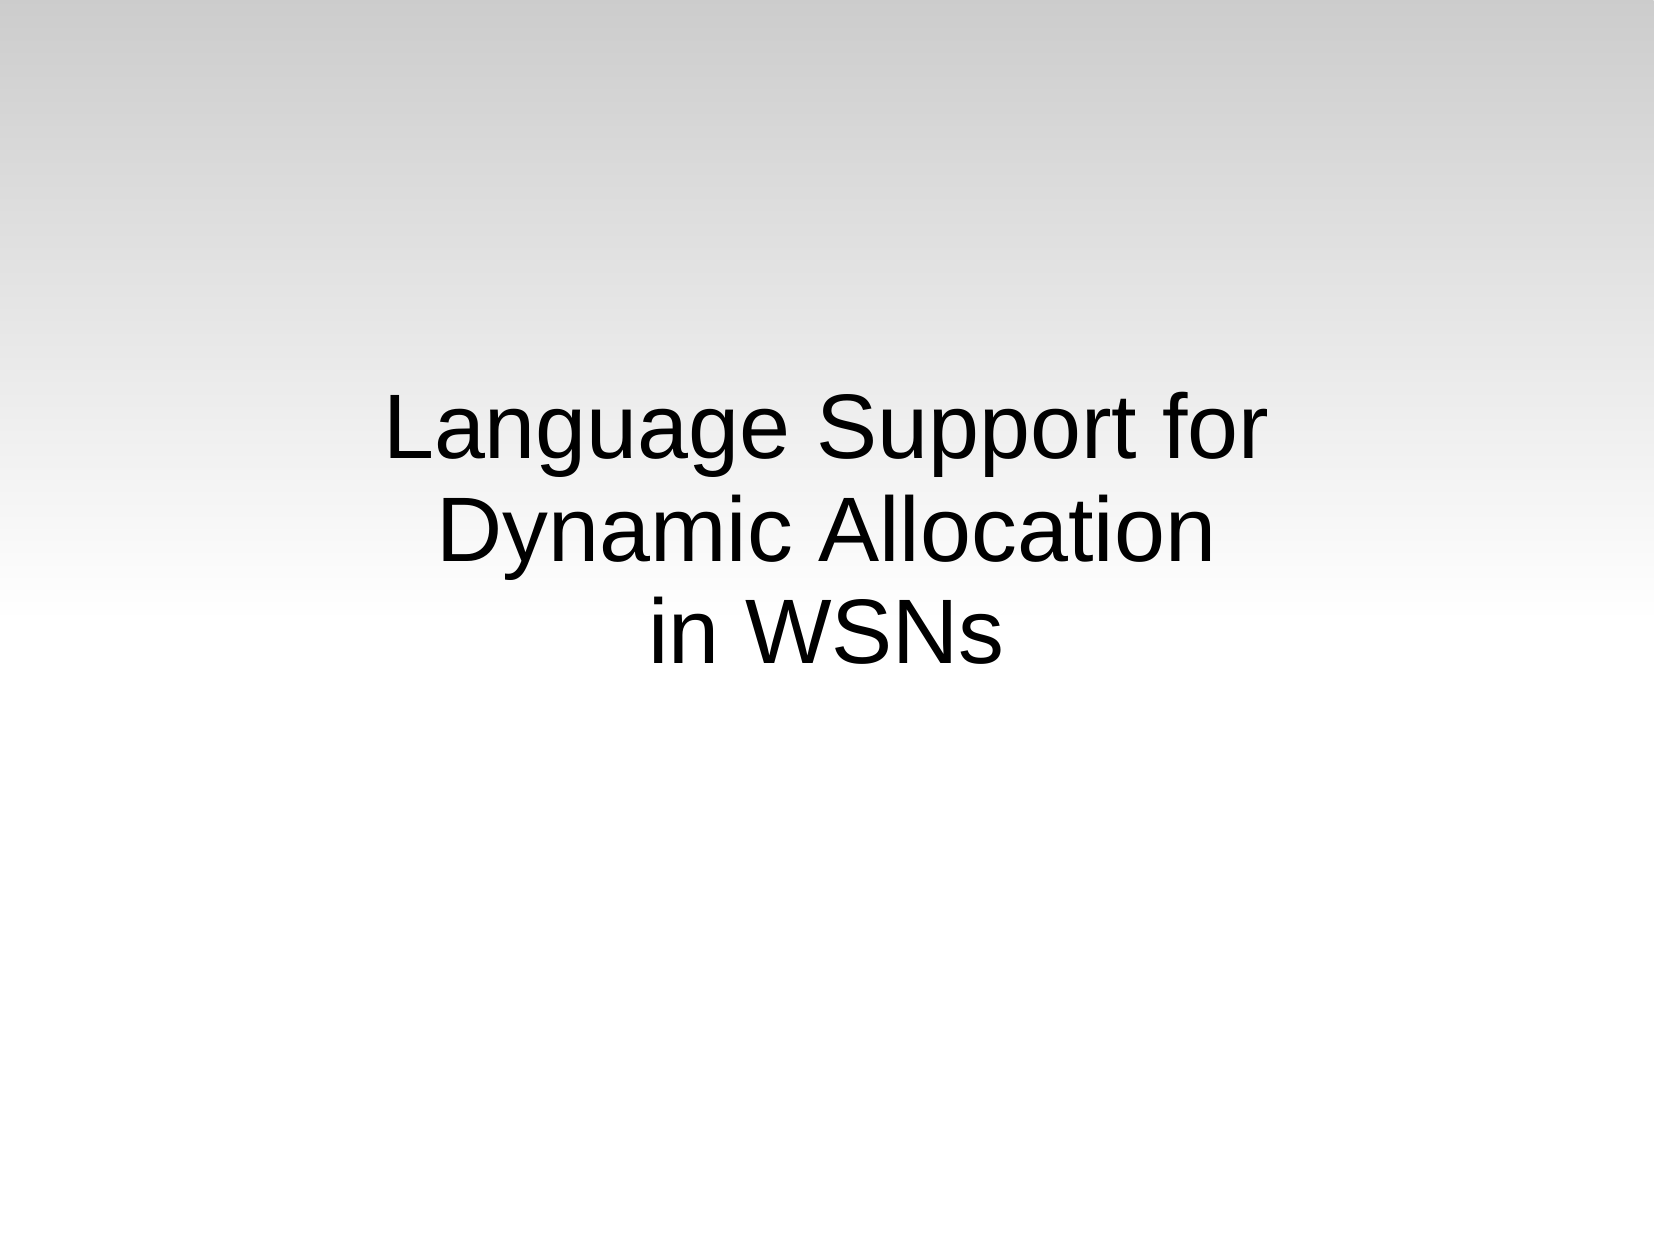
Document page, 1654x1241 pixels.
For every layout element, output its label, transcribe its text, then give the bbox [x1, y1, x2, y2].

subtitle Language Support for Dynamic Allocation in WSNs [82, 49, 1571, 1109]
